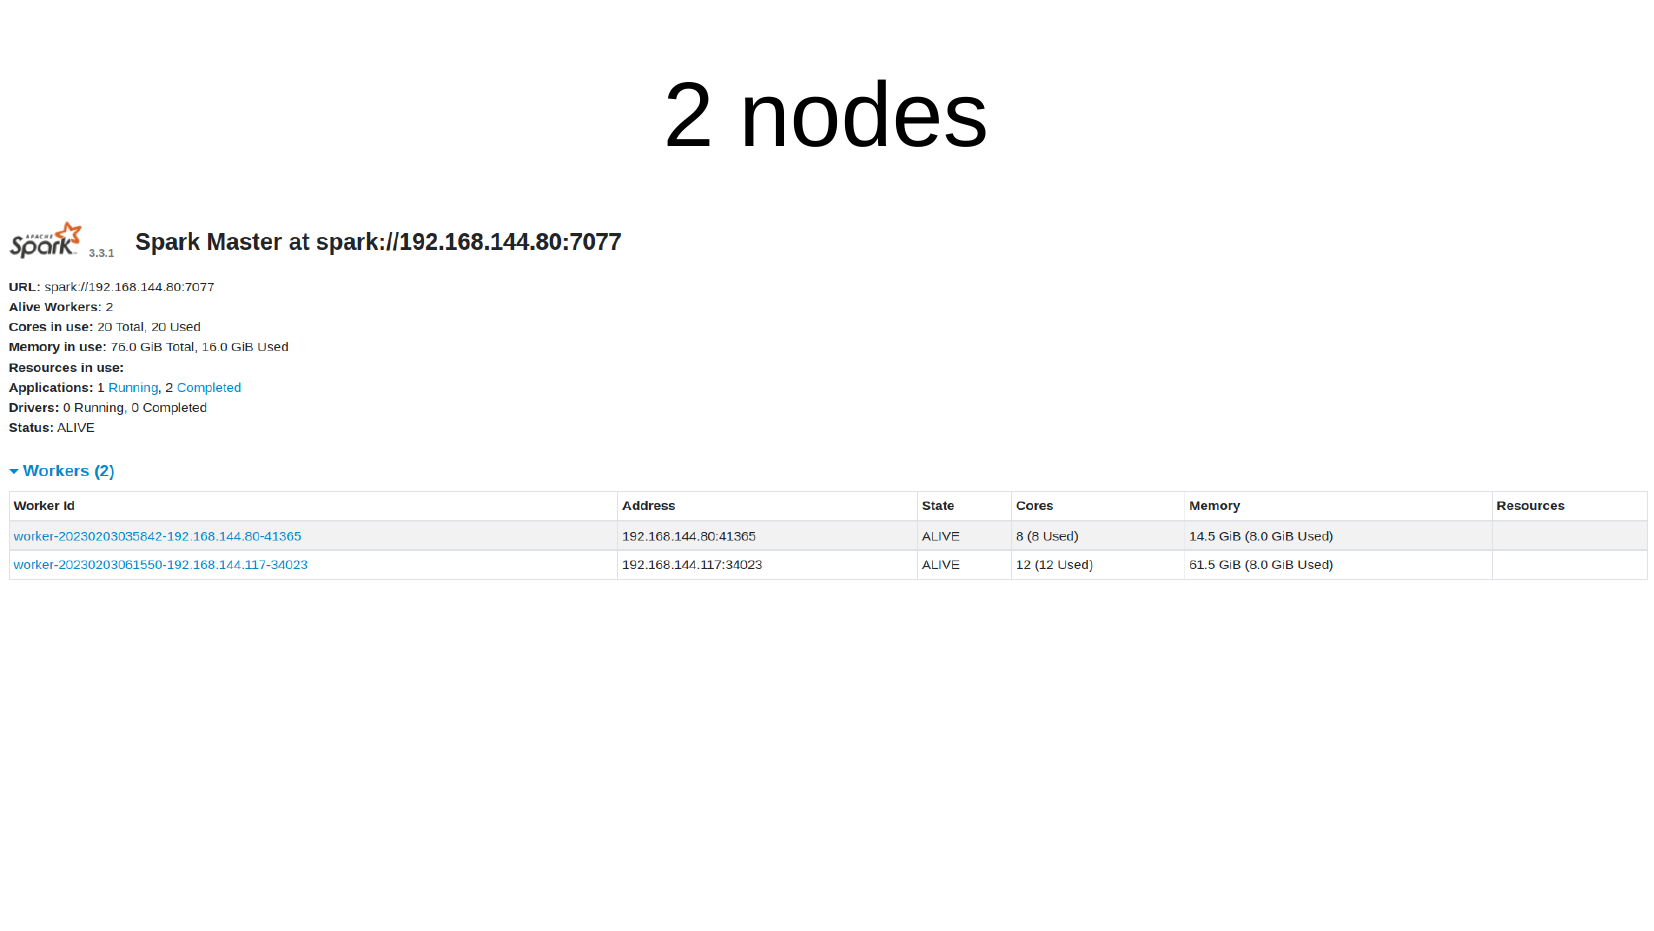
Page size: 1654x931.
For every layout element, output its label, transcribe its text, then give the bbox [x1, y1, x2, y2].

title 2 nodes [82, 37, 1571, 193]
picture [0, 212, 1654, 601]
